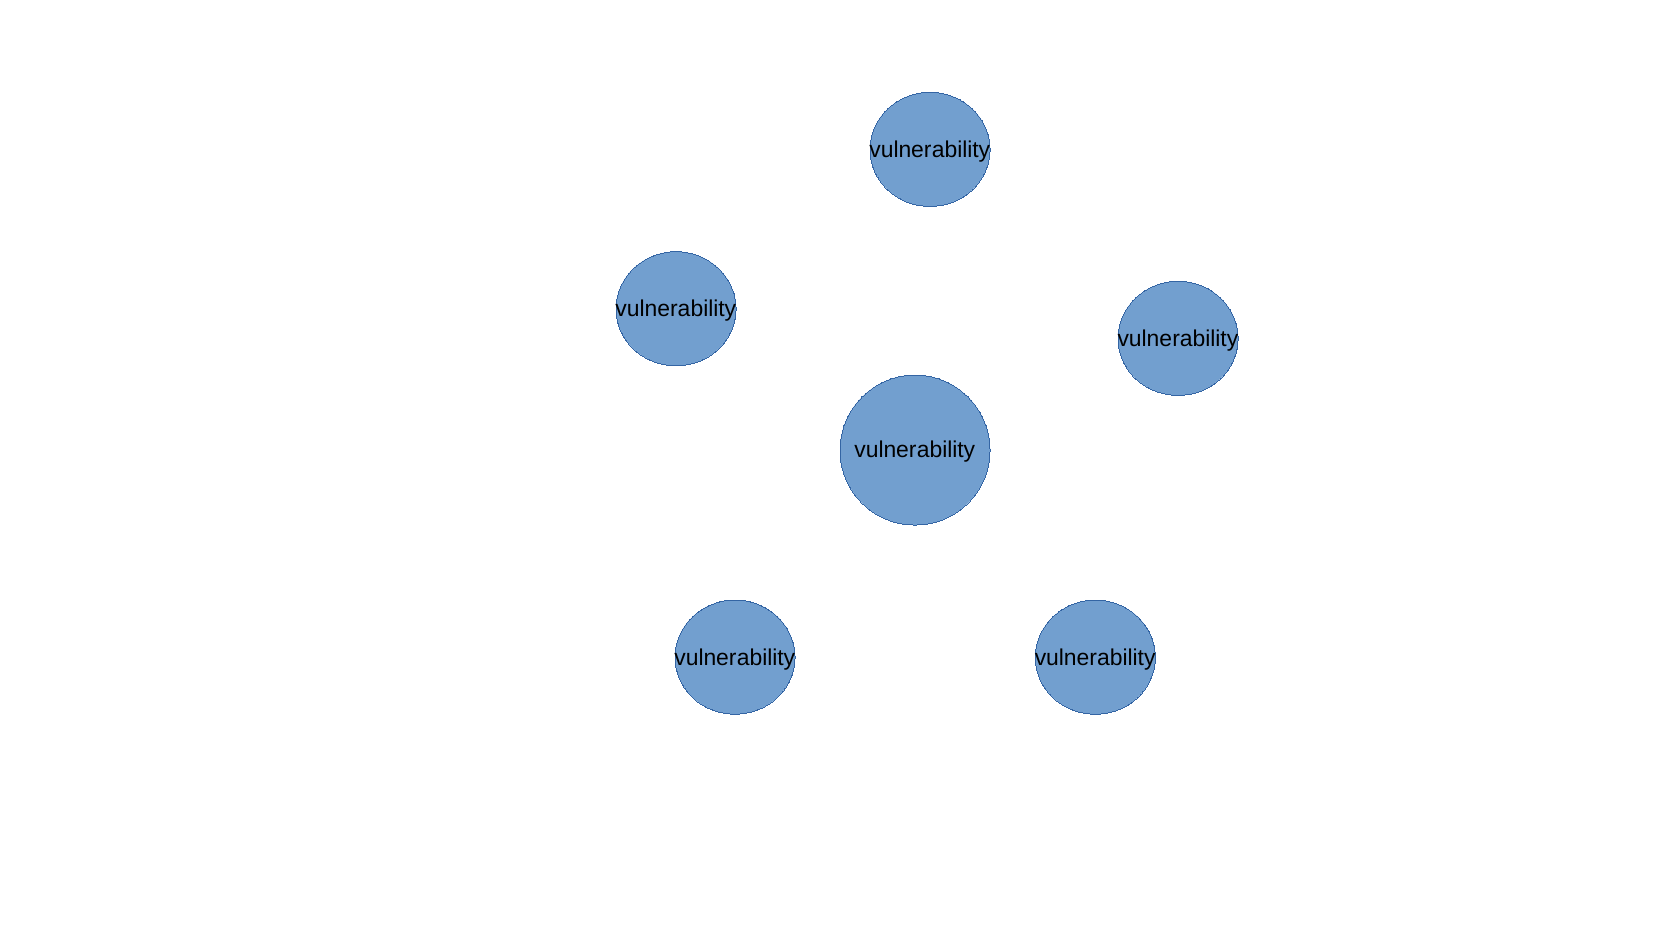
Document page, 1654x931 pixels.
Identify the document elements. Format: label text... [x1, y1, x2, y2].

text_box vulnerability [675, 600, 796, 715]
text_box vulnerability [870, 92, 991, 207]
text_box vulnerability [1118, 281, 1239, 396]
text_box vulnerability [1035, 600, 1156, 715]
text_box vulnerability [616, 251, 737, 366]
text_box vulnerability [840, 375, 991, 526]
